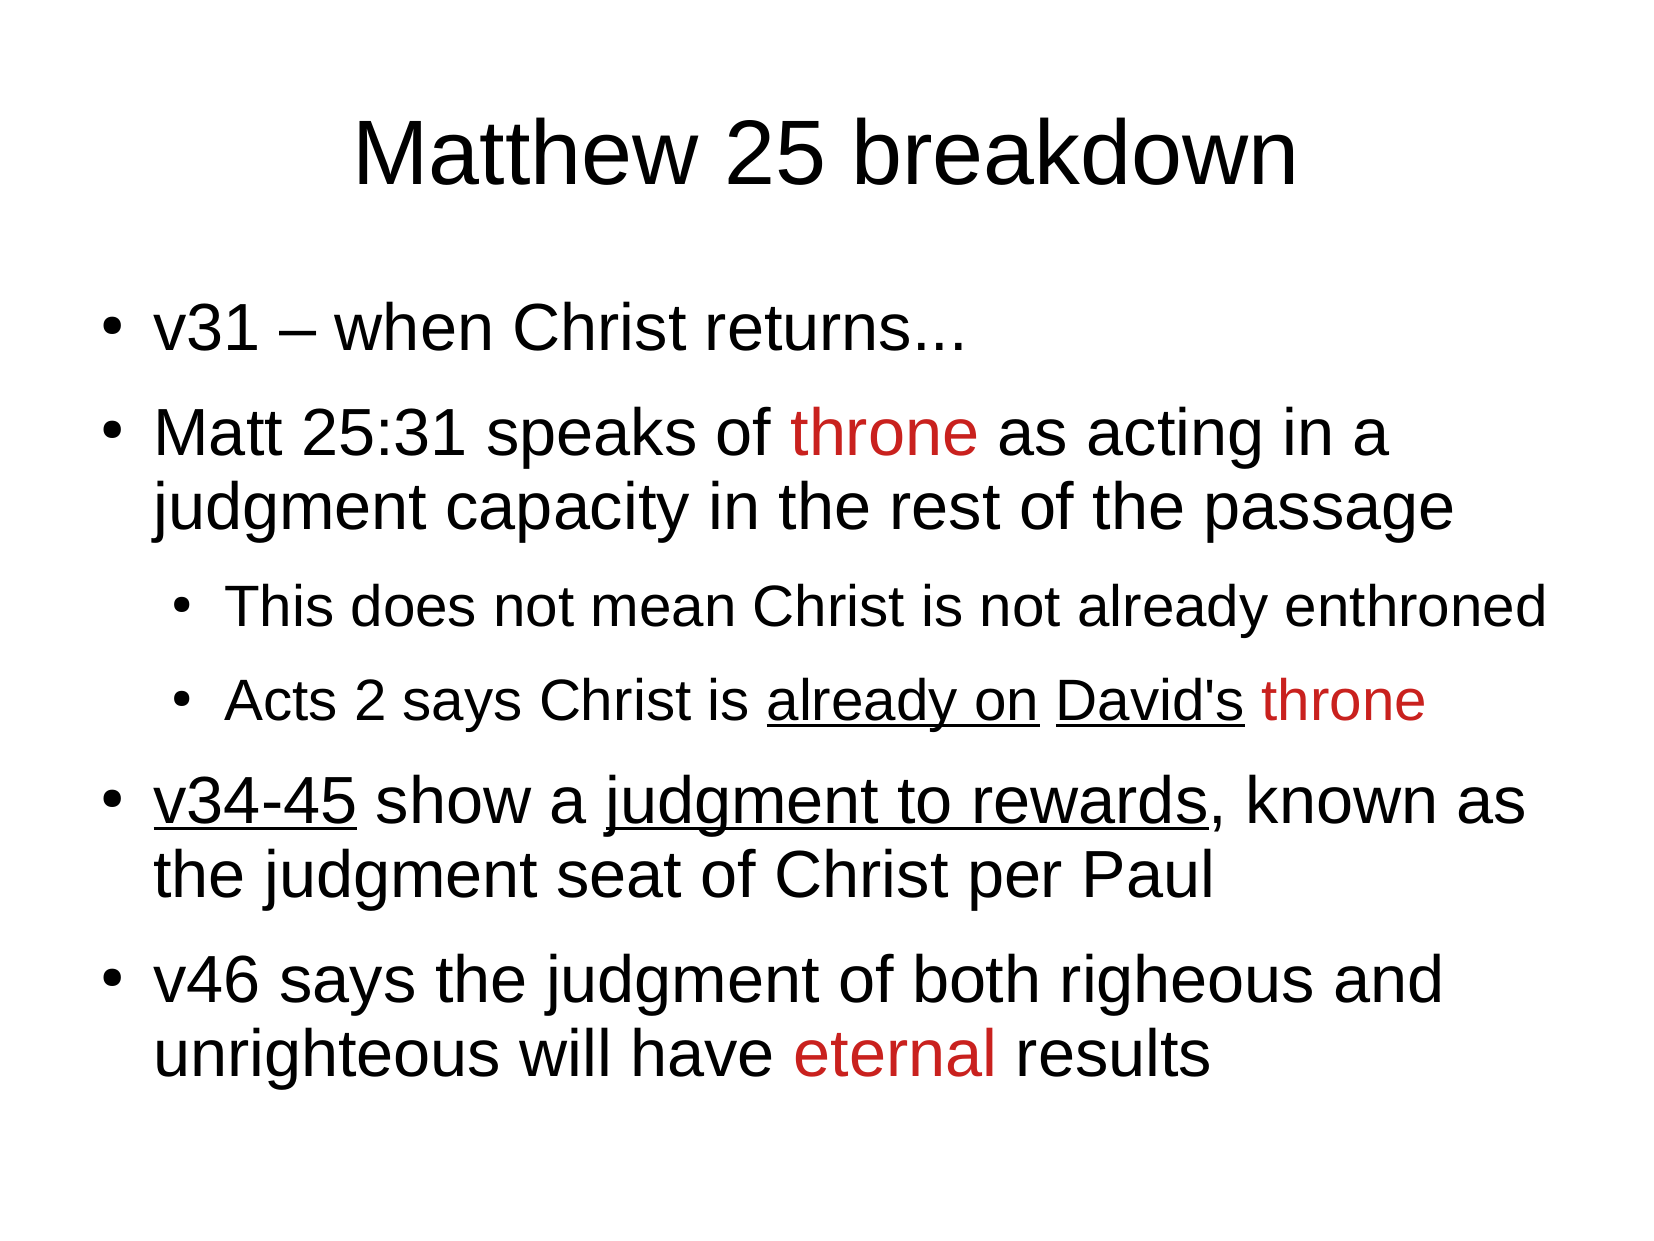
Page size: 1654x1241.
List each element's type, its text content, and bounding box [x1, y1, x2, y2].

list v31 – when Christ returns... Matt 25:31 speaks of throne as acting in a judgment capacity in the rest of the passage This does not mean Christ is not already enthroned Acts 2 says Christ is already on David's throne v34-45 show a judgment to rewards, known as the judgment seat of Christ per Paul v46 says the judgment of both righeous and unrighteous will have eternal results [82, 290, 1571, 1092]
title Matthew 25 breakdown [82, 49, 1571, 257]
